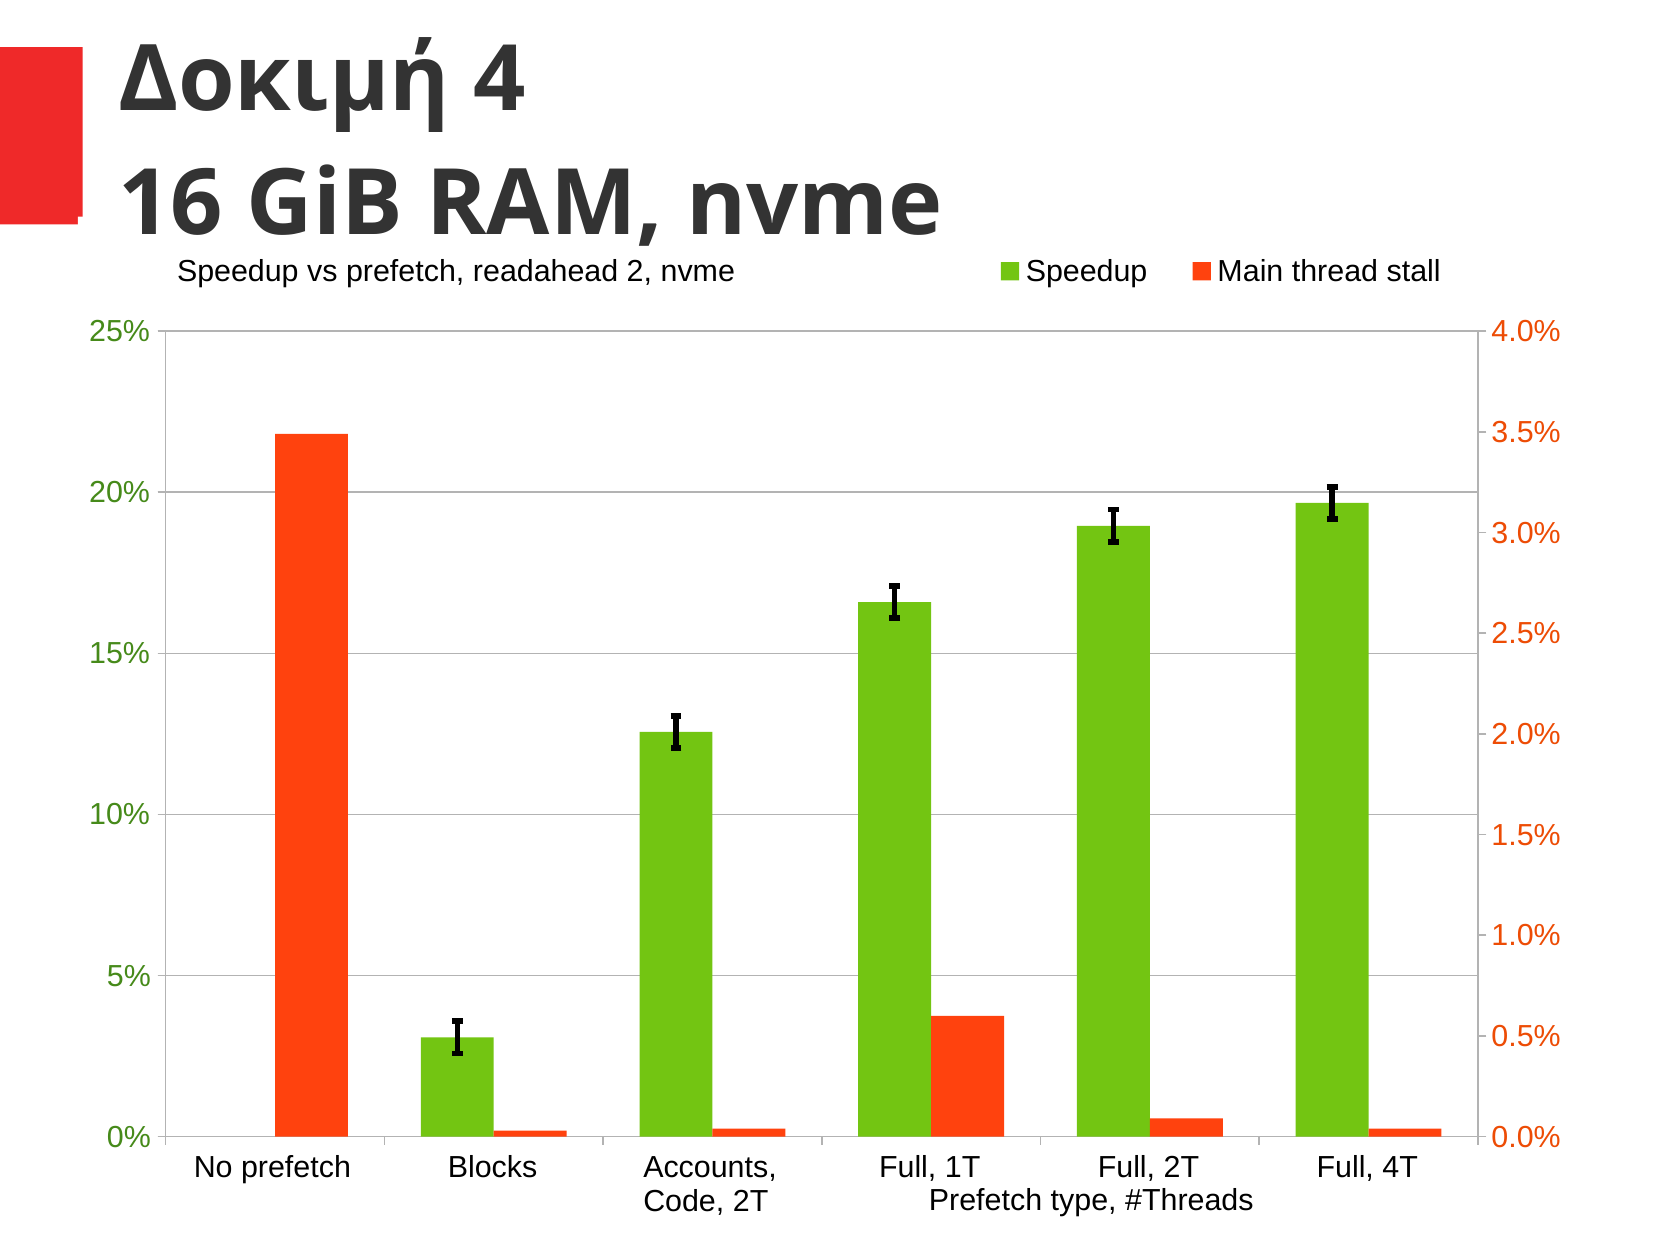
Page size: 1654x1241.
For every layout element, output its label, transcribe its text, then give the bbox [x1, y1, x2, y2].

picture [77, 215, 1590, 1227]
title Δοκιμή 4 16 GiB RAM, nvme [118, 30, 1571, 245]
